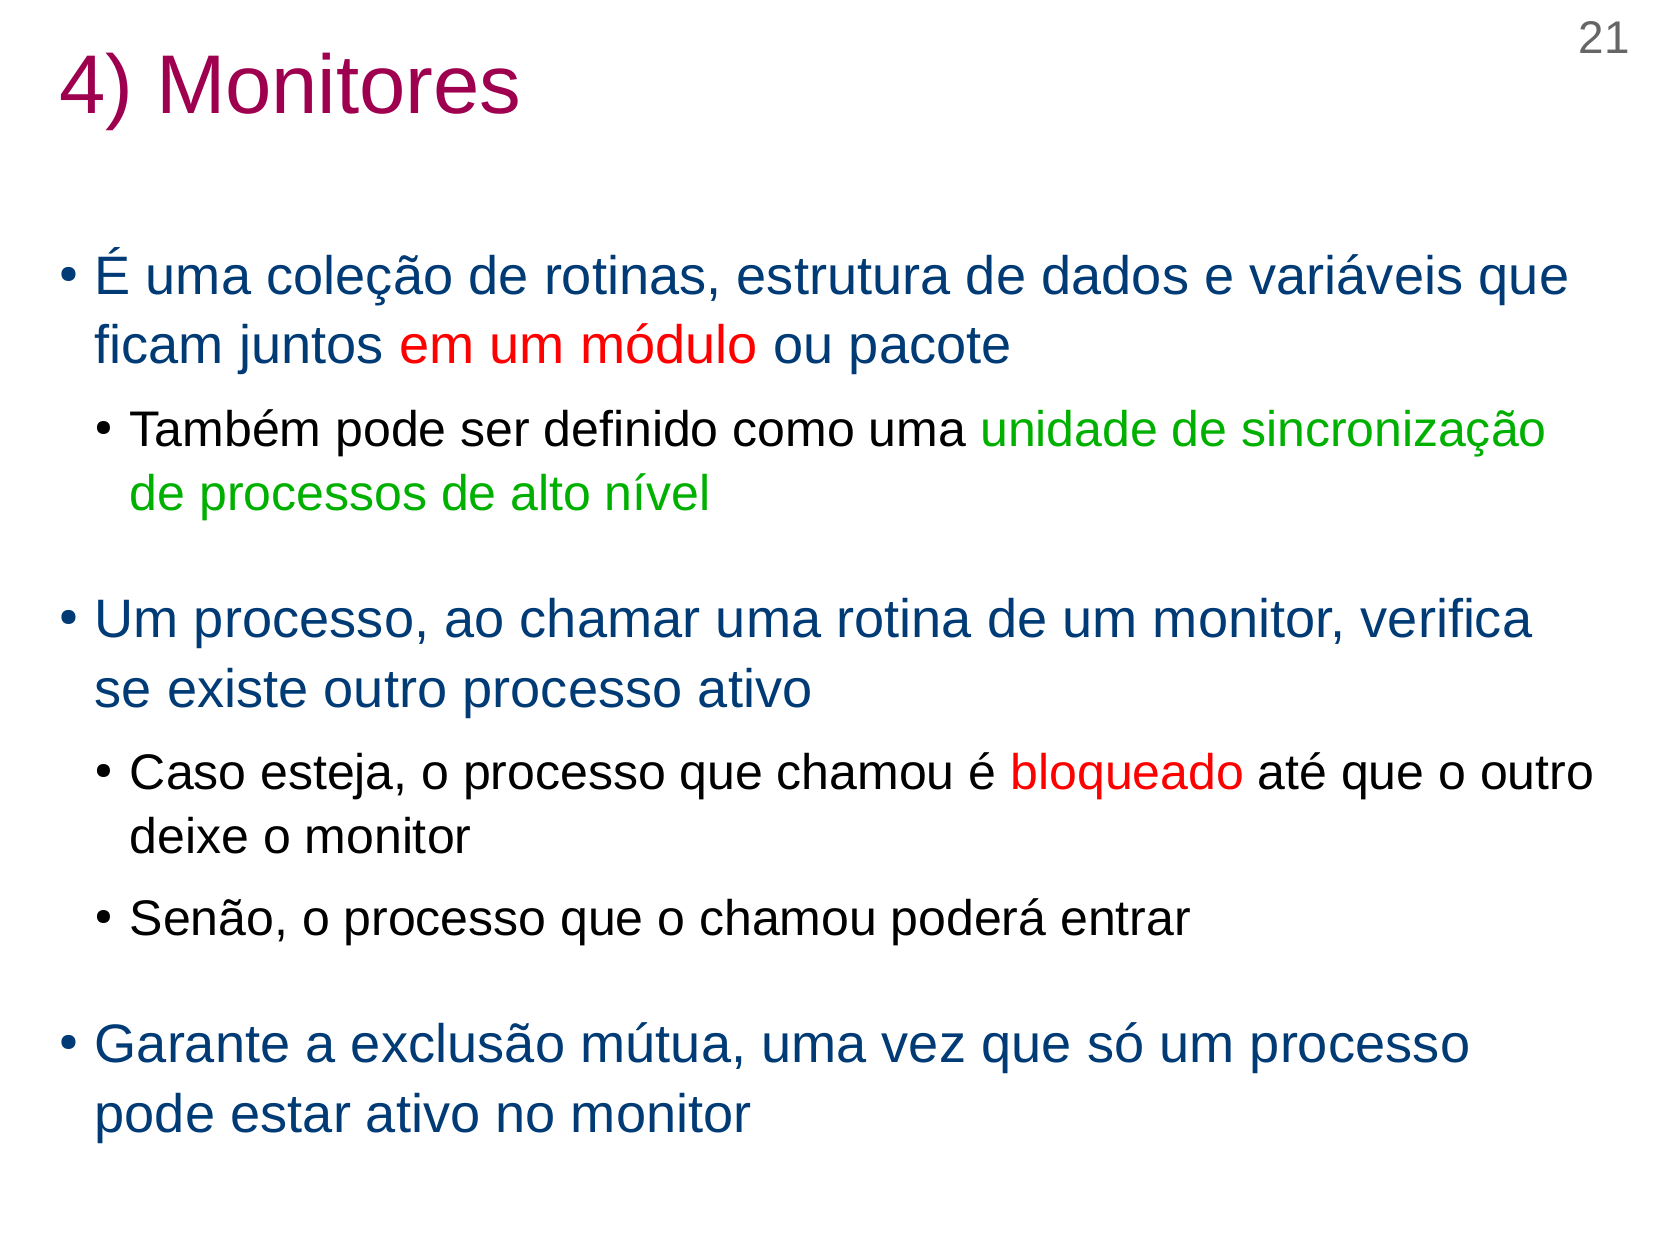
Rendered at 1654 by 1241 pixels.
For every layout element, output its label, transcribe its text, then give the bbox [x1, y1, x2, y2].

title 4) Monitores [59, 29, 1595, 148]
list É uma coleção de rotinas, estrutura de dados e variáveis que ficam juntos em um módulo ou pacote Também pode ser definido como uma unidade de sincronização de processos de alto nível Um processo, ao chamar uma rotina de um monitor, verifica se existe outro processo ativo Caso esteja, o processo que chamou é bloqueado até que o outro deixe o monitor Senão, o processo que o chamou poderá entrar Garante a exclusão mútua, uma vez que só um processo pode estar ativo no monitor [59, 236, 1595, 1211]
